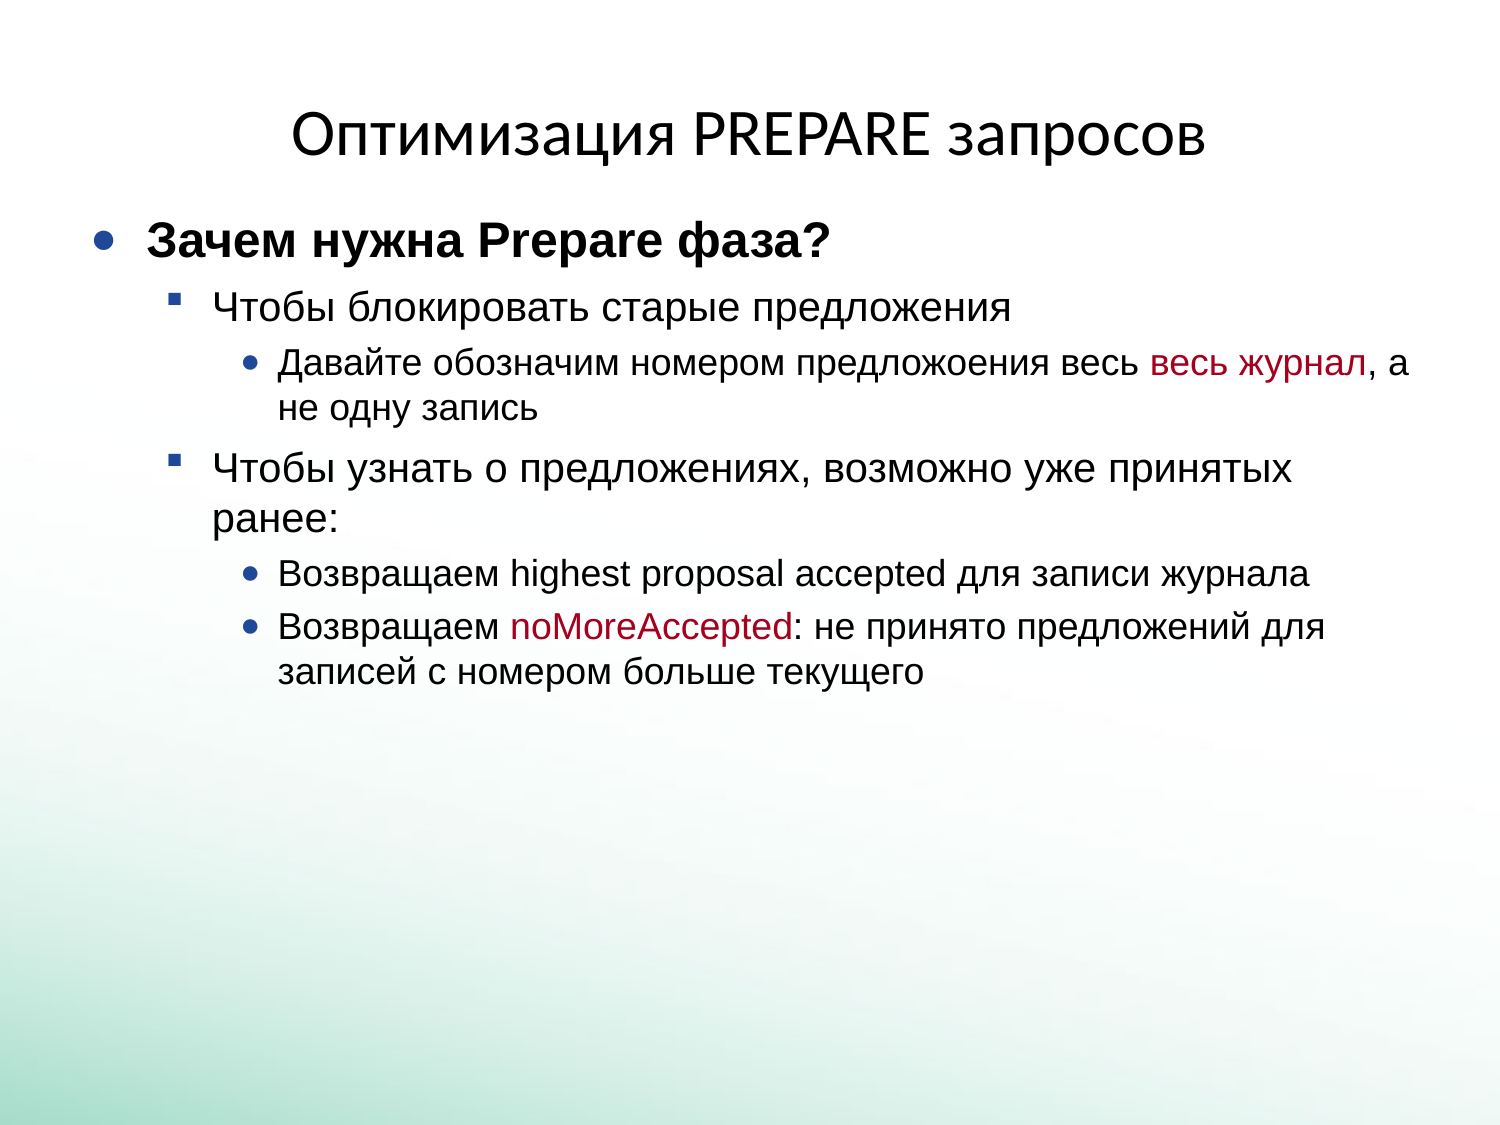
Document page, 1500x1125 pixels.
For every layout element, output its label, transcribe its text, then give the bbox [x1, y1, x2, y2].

title Оптимизация PREPARE запросов [75, 45, 1426, 233]
list Зачем нужна Prepare фаза? Чтобы блокировать старые предложения Давайте обозначим номером предложоения весь весь журнал, а не одну запись Чтобы узнать о предложениях, возможно уже принятых ранее: Возвращаем highest proposal accepted для записи журнала Возвращаем noMoreAccepted: не принято предложений для записей с номером больше текущего [75, 233, 1425, 1005]
picture [0, 0, 1500, 1125]
